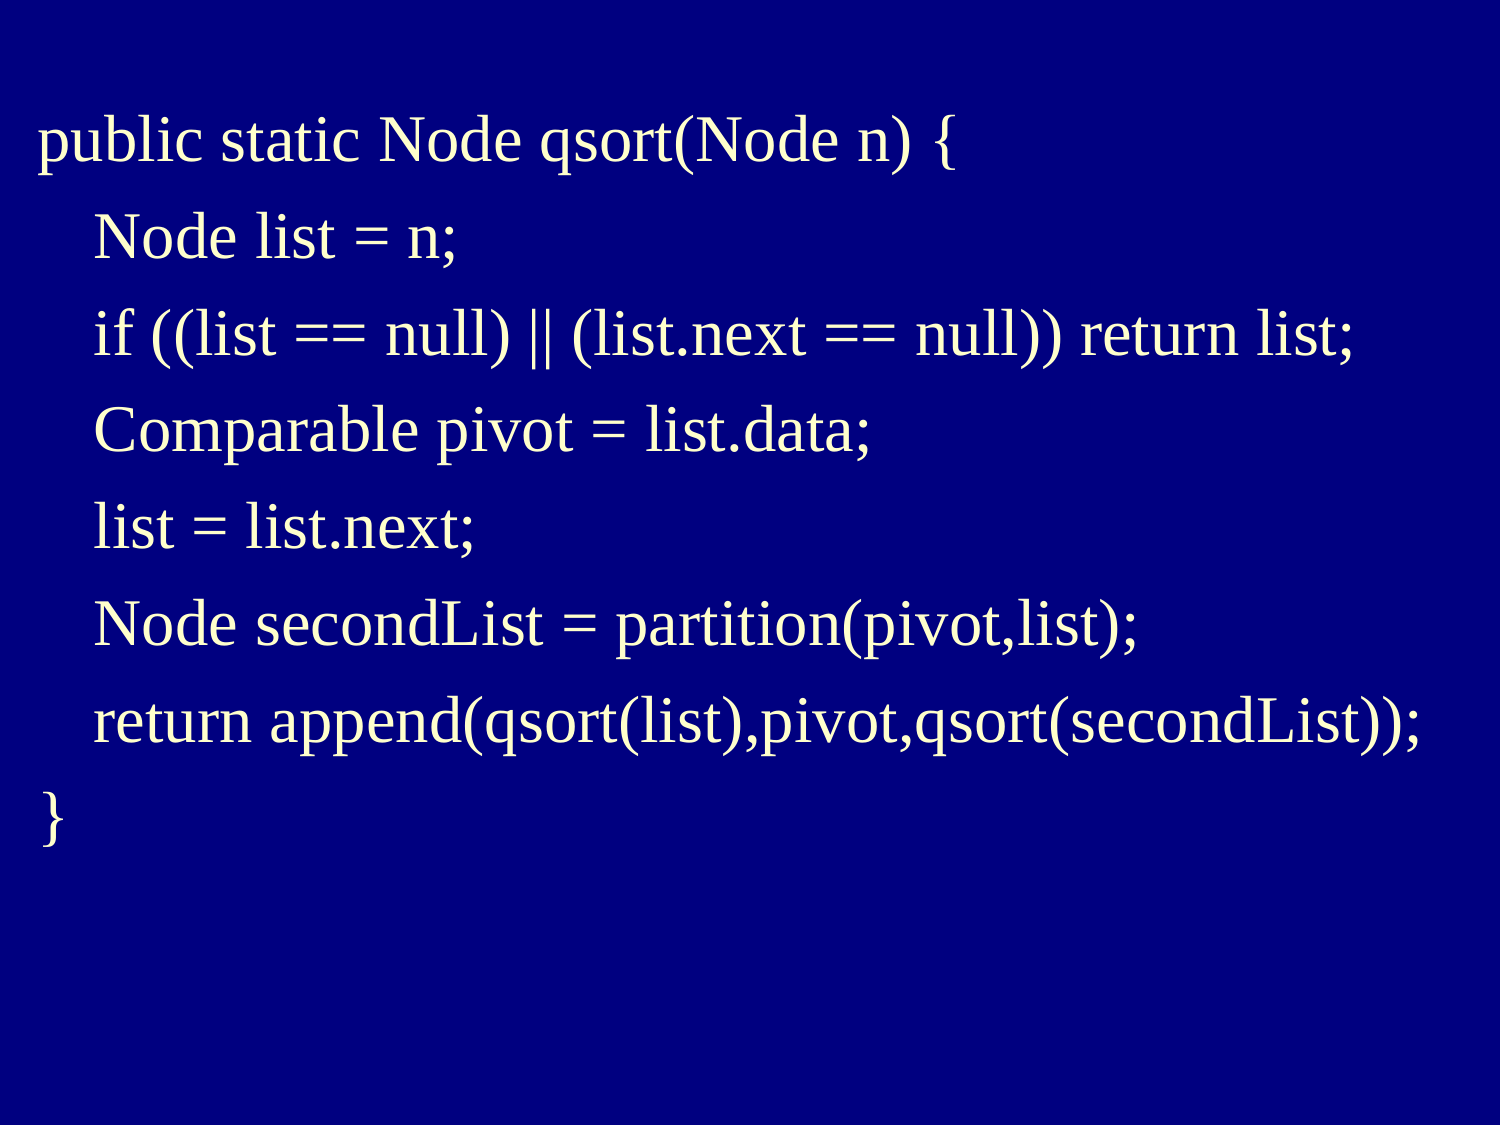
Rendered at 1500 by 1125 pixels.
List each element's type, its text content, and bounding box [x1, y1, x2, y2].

list public static Node qsort(Node n) { Node list = n; if ((list == null) || (list.next == null)) return list; Comparable pivot = list.data; list = list.next; Node secondList = partition(pivot,list); return append(qsort(list),pivot,qsort(secondList)); } [22, 87, 1482, 1026]
